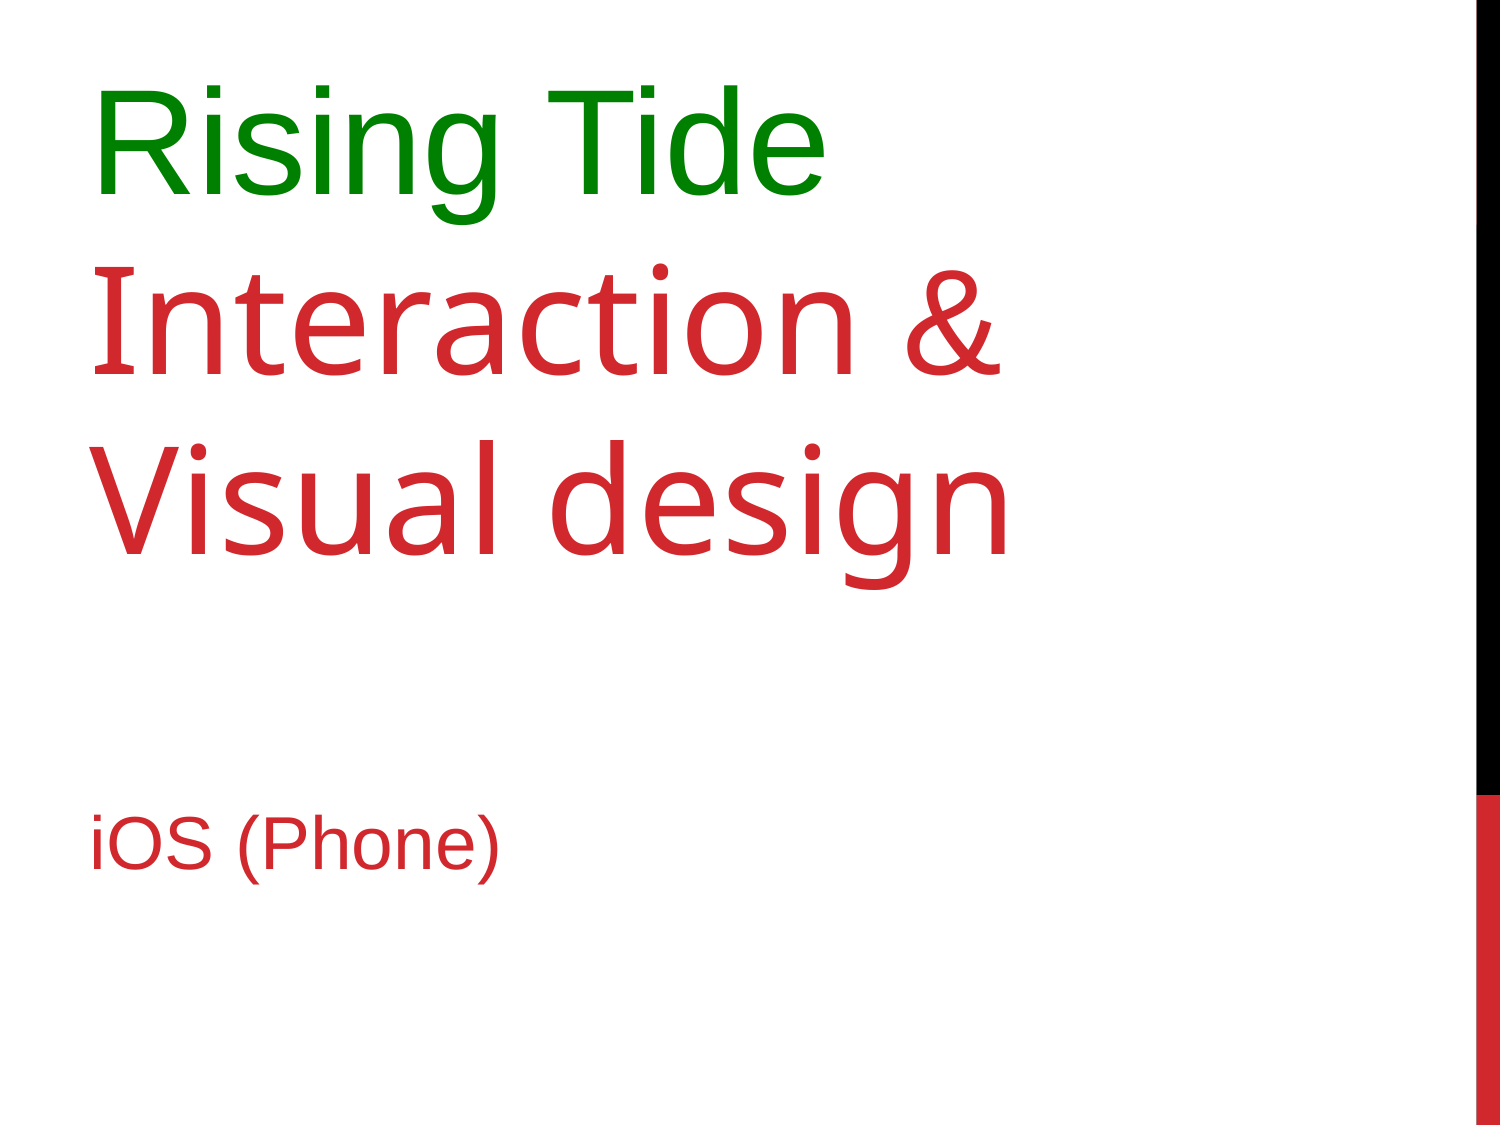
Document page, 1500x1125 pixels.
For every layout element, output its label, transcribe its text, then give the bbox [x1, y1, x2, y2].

subtitle iOS (Phone) [75, 787, 1200, 938]
title Rising Tide Interaction & Visual design [75, 37, 1350, 788]
